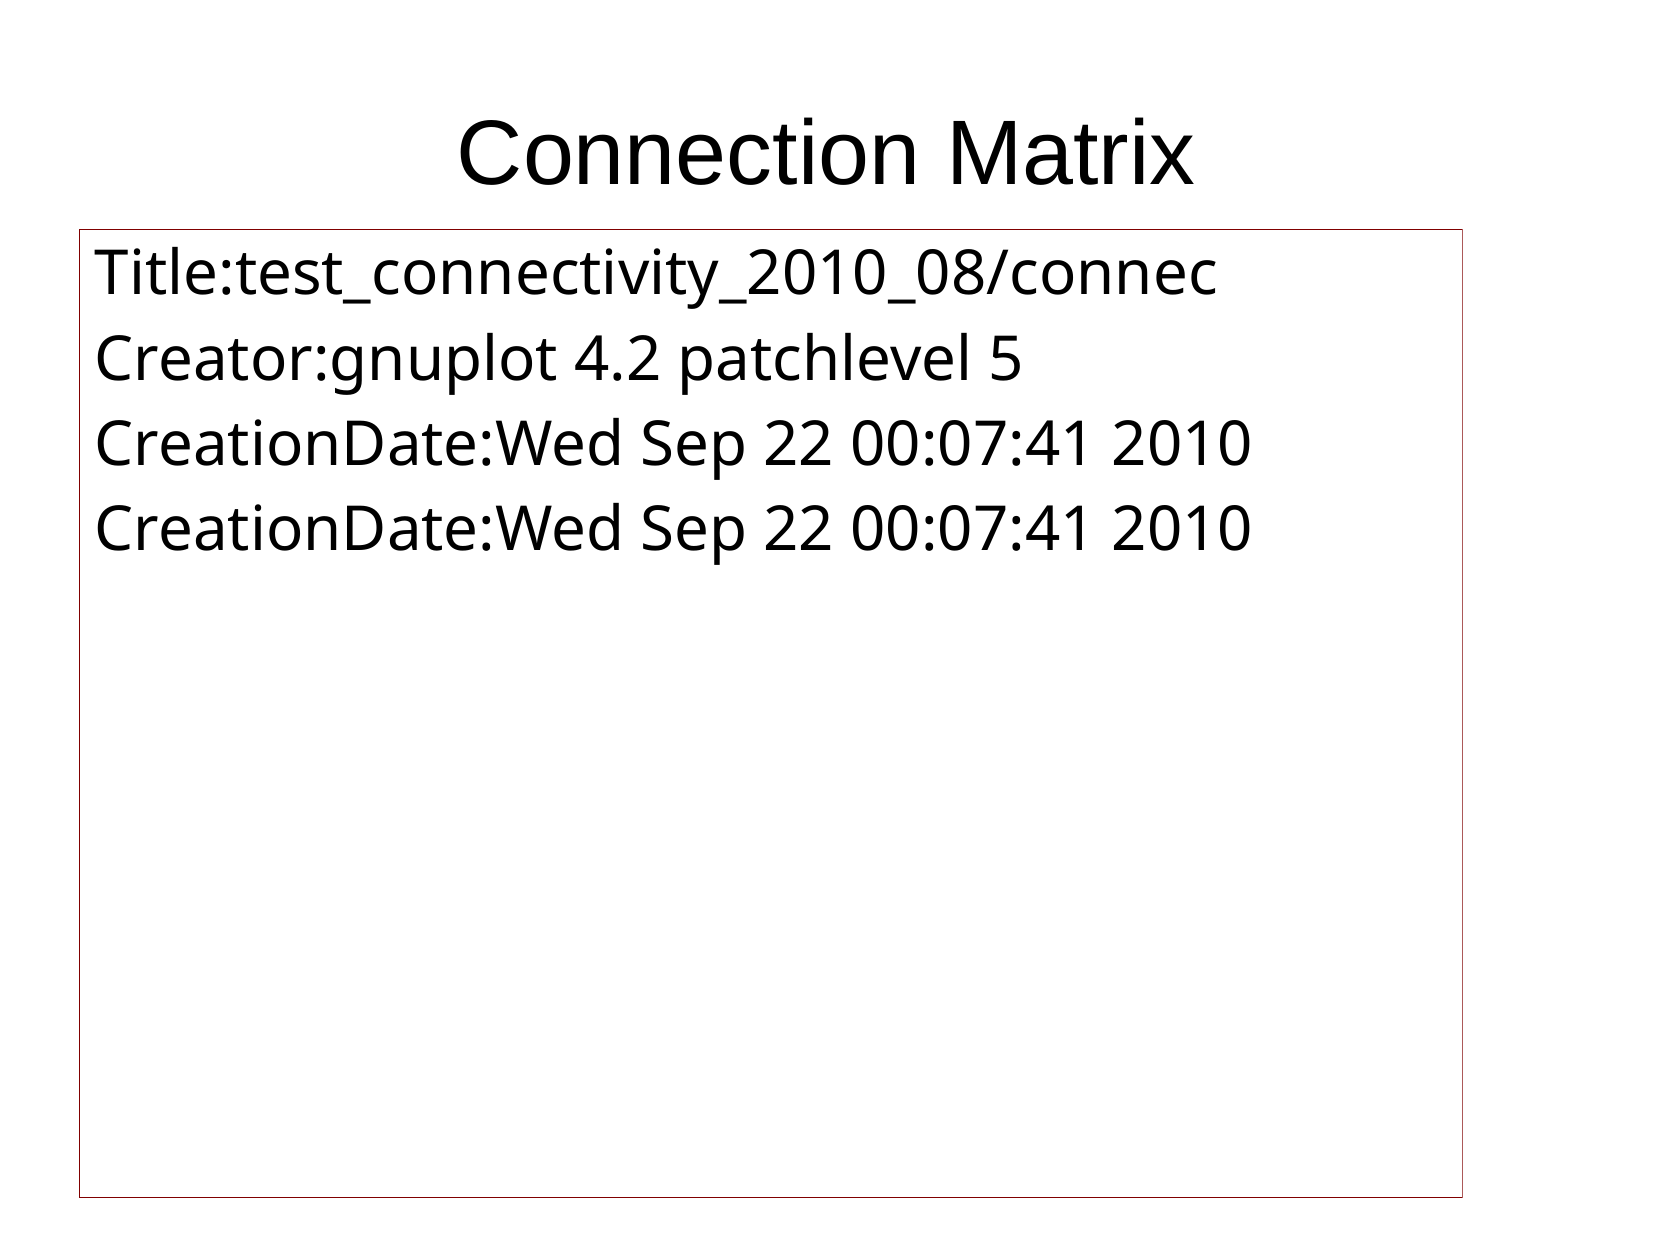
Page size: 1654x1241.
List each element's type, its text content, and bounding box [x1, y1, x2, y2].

picture [75, 225, 1463, 1198]
title Connection Matrix [82, 56, 1571, 250]
